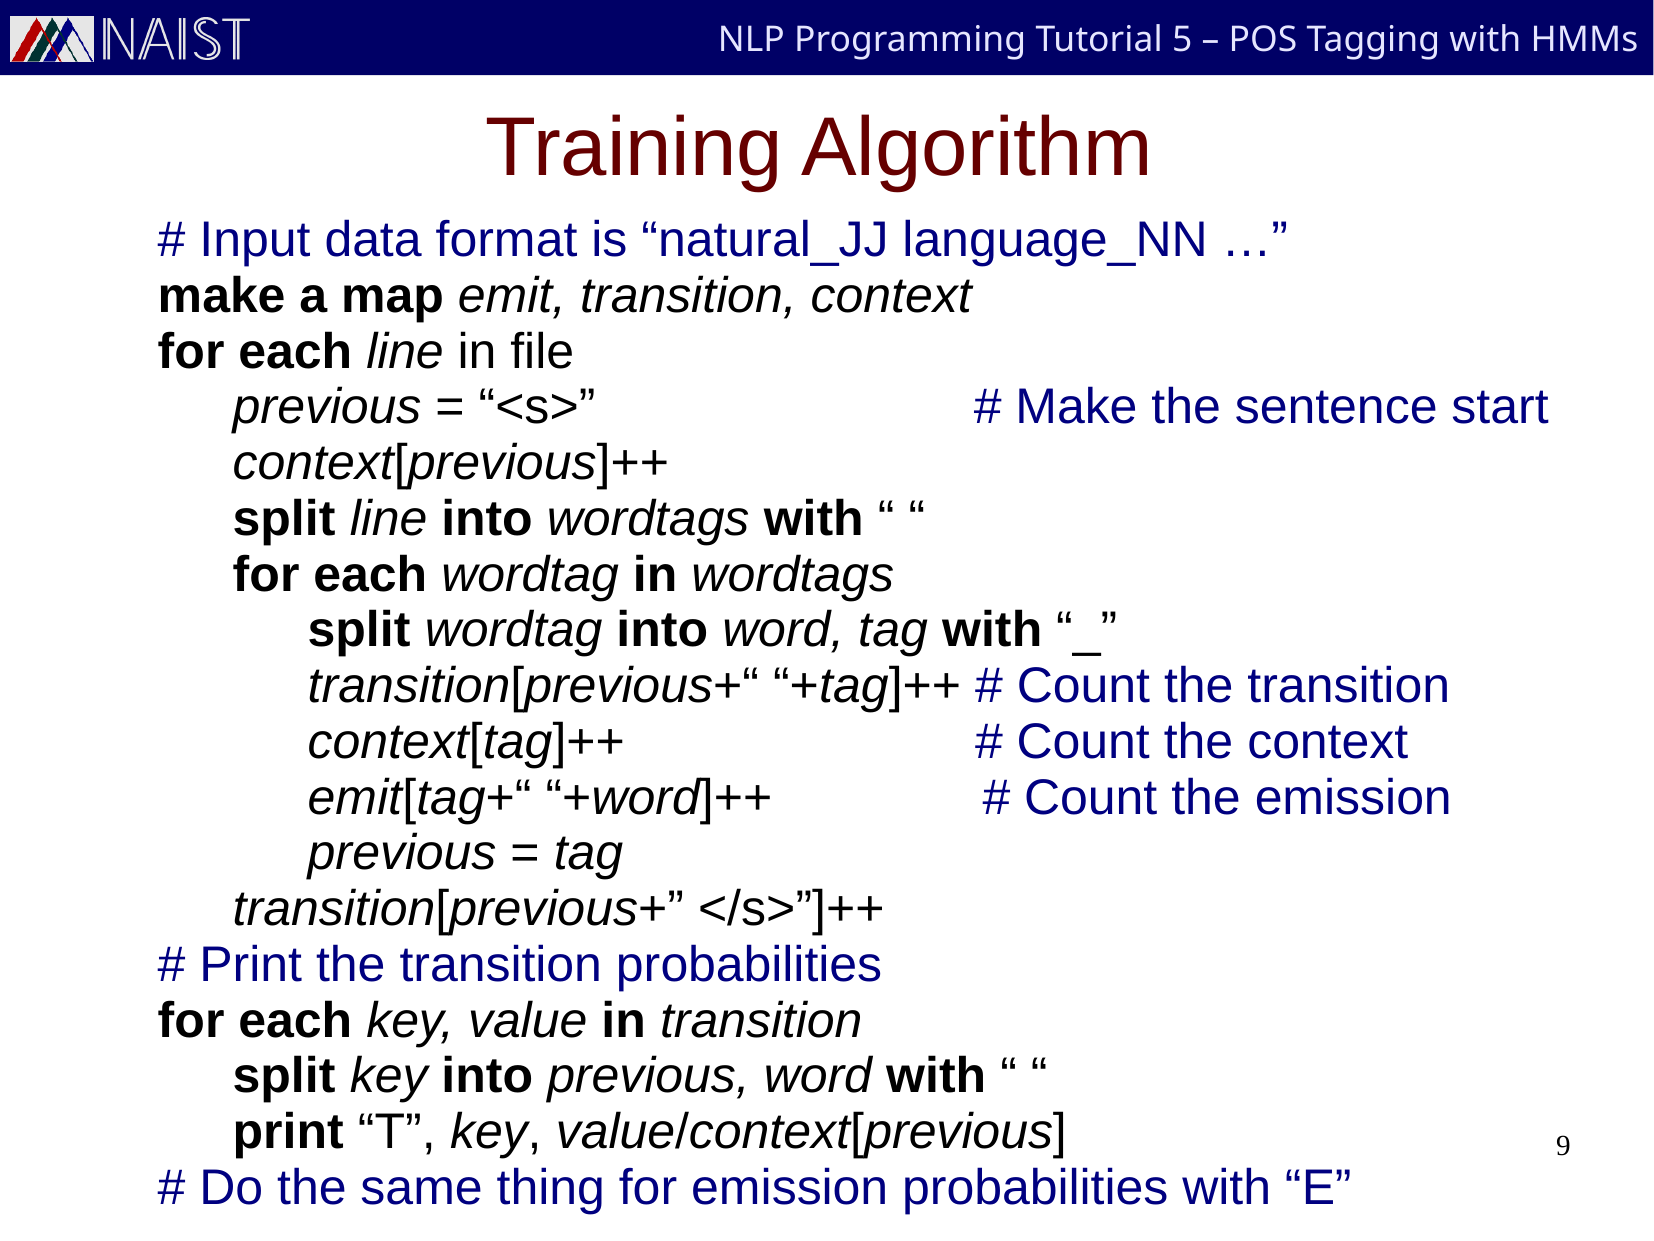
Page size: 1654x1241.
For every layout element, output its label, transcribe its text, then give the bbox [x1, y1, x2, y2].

picture [102, 17, 251, 51]
title Training Algorithm [75, 51, 1564, 243]
picture [10, 16, 94, 62]
list # Input data format is “natural_JJ language_NN …” make a map emit, transition, context for each line in file previous = “<s>” # Make the sentence start context[previous]++ split line into wordtags with “ “ for each wordtag in wordtags split wordtag into word, tag with “_” transition[previous+“ “+tag]++ # Count the transition context[tag]++ # Count the context emit[tag+“ “+word]++ # Count the emission previous = tag transition[previous+” </s>”]++ # Print the transition probabilities for each key, value in transition split key into previous, word with “ “ print “T”, key, value/context[previous] # Do the same thing for emission probabilities with “E” [86, 211, 1576, 1215]
